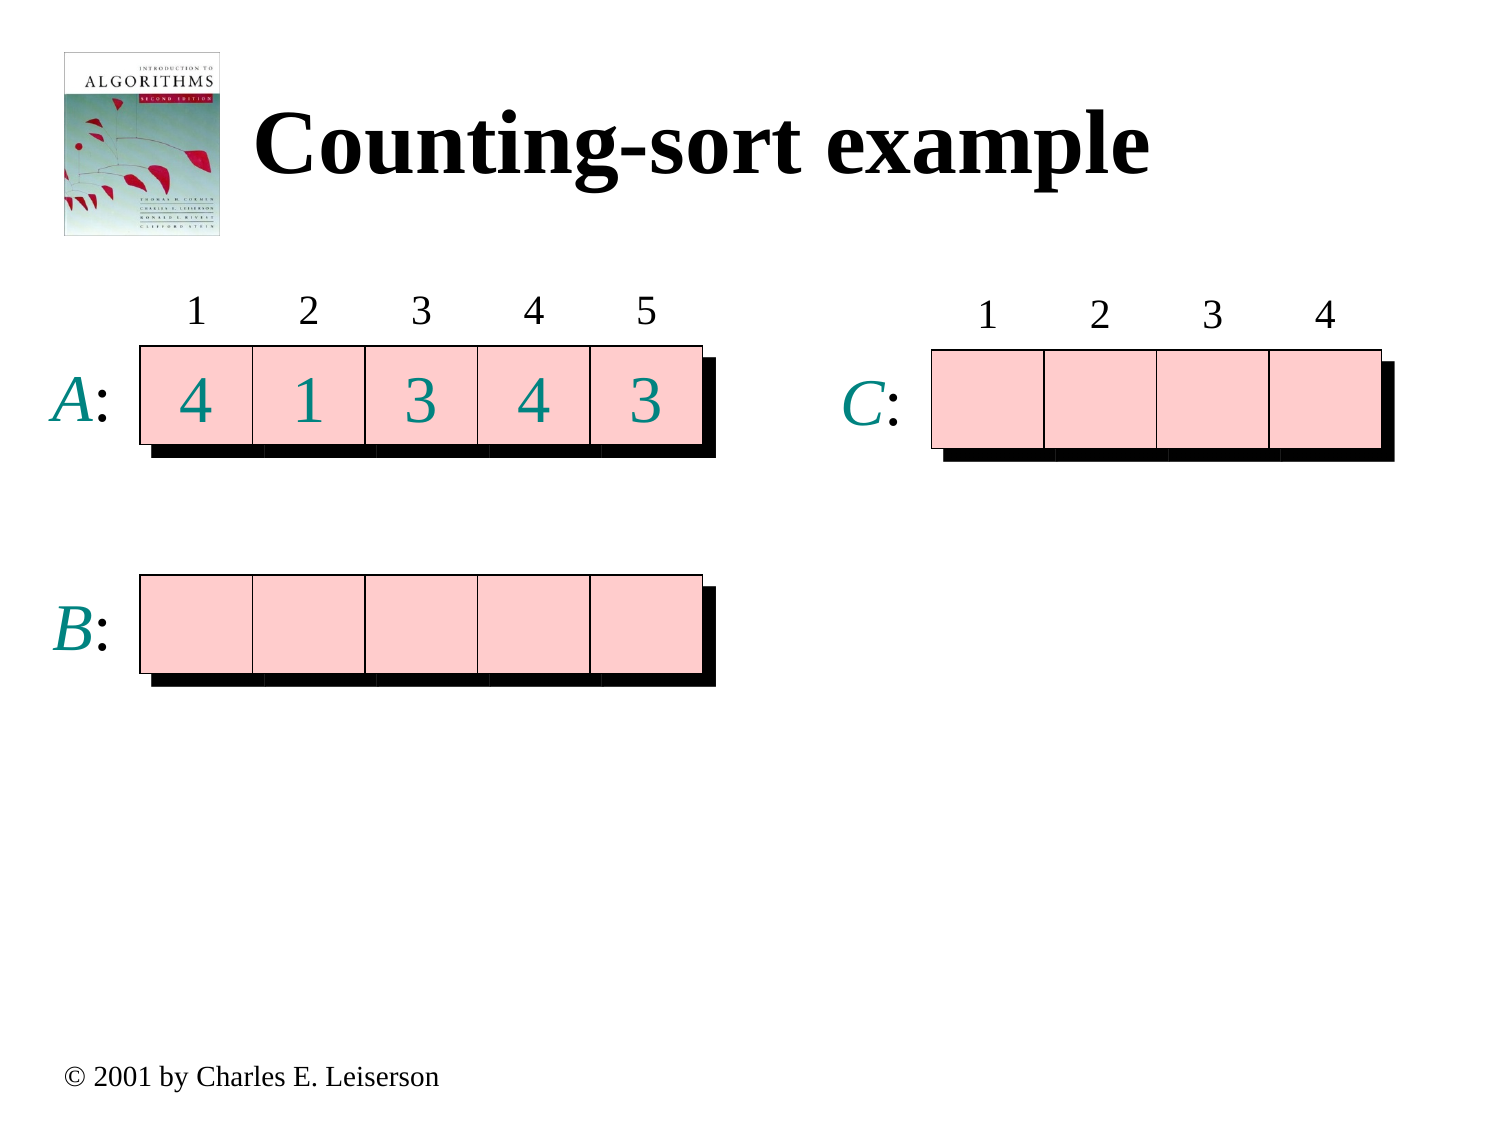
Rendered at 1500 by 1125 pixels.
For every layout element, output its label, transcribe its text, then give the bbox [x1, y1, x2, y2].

text_box 2 [283, 275, 335, 341]
text_box A: [37, 347, 127, 444]
text_box [931, 349, 1382, 449]
text_box 4 [1300, 278, 1351, 345]
text_box 4 [508, 275, 560, 341]
text_box 4 [477, 346, 590, 445]
text_box 5 [621, 275, 672, 341]
text_box 3 [590, 346, 703, 445]
text_box 1 [171, 275, 222, 341]
picture [64, 52, 220, 236]
title Counting-sort example [237, 49, 1475, 238]
text_box 1 [252, 346, 365, 445]
text_box [140, 574, 703, 674]
text_box 3 [365, 346, 477, 445]
text_box C: [825, 351, 918, 447]
text_box B: [37, 576, 127, 672]
text_box 3 [1187, 278, 1239, 345]
text_box 4 [140, 346, 252, 445]
text_box 2 [1075, 278, 1126, 345]
text_box 3 [396, 275, 447, 341]
text_box 1 [962, 278, 1014, 345]
